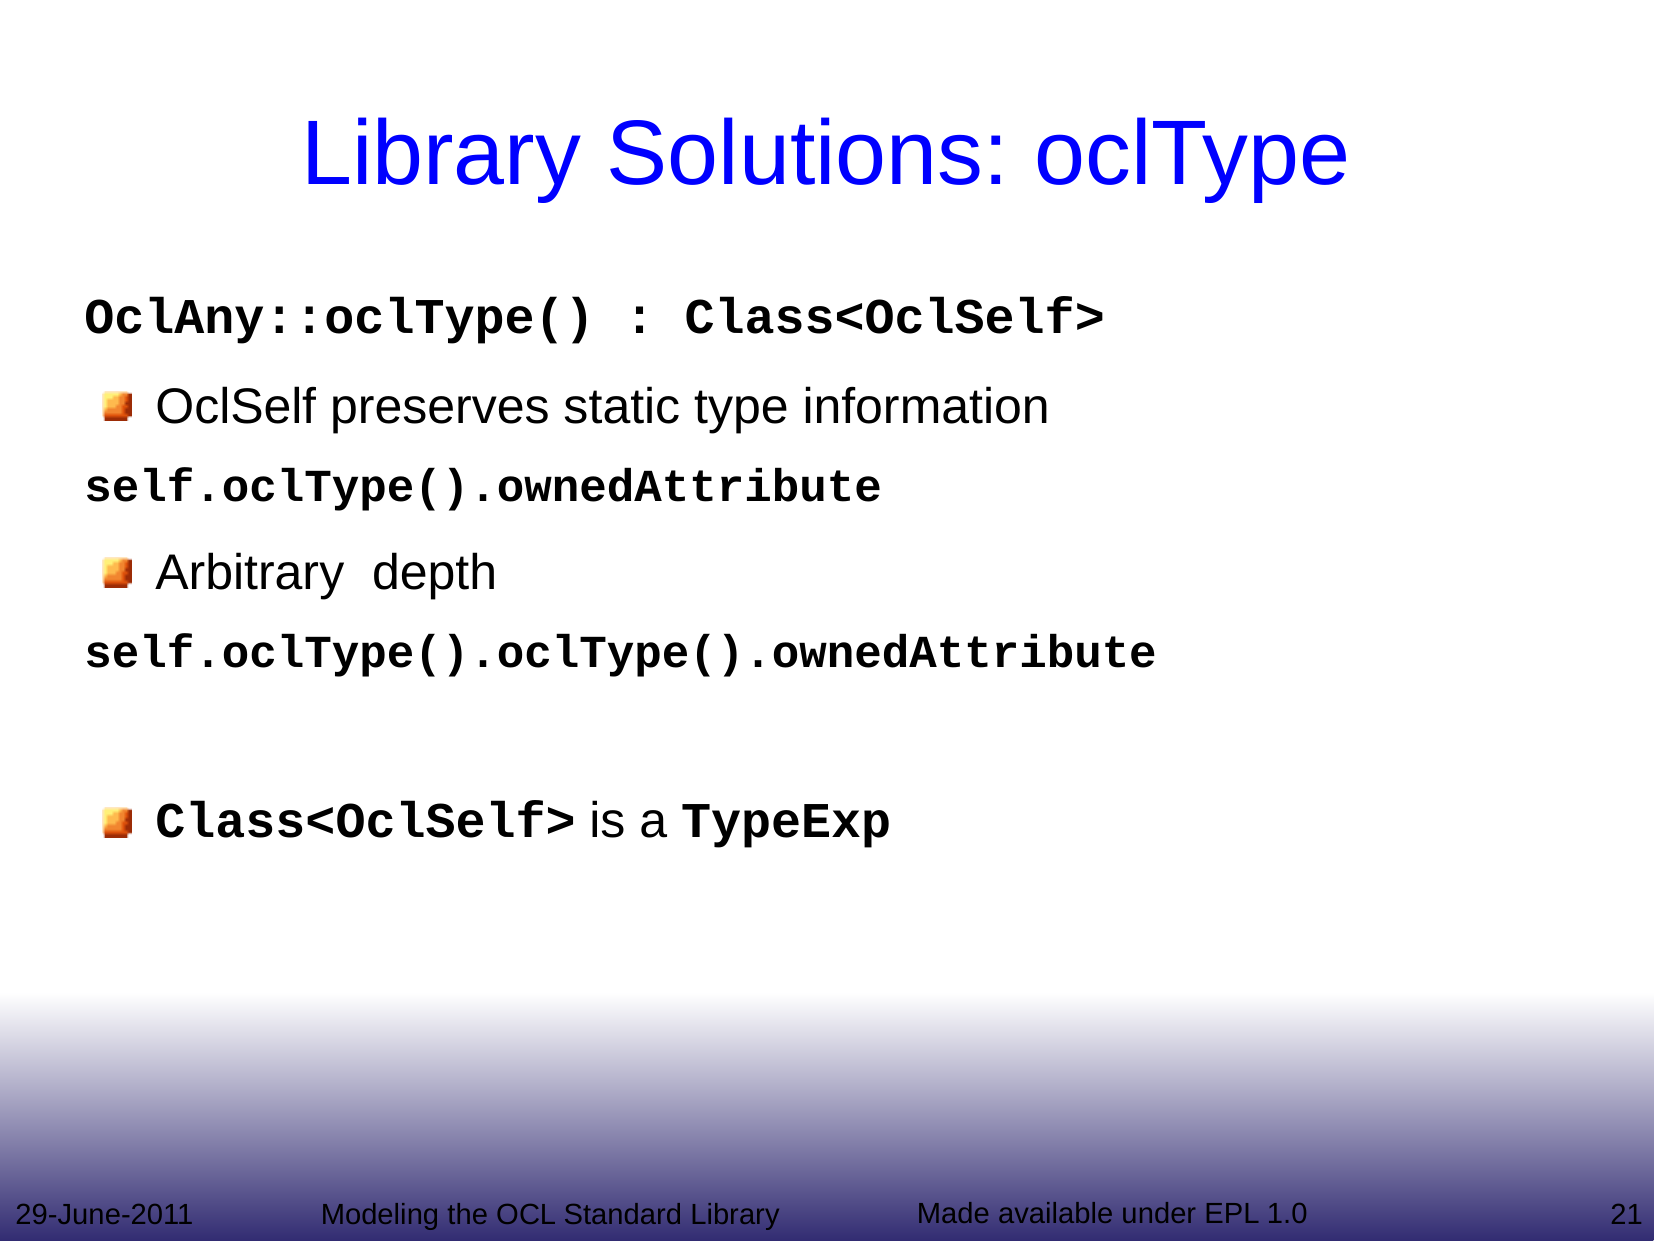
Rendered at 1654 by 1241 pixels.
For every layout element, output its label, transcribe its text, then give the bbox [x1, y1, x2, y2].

title Library Solutions: oclType [82, 49, 1571, 257]
list OclAny::oclType() : Class<OclSelf> OclSelf preserves static type information self.oclType().ownedAttribute Arbitrary depth self.oclType().oclType().ownedAttribute Class<OclSelf> is a TypeExp [84, 291, 1573, 1111]
